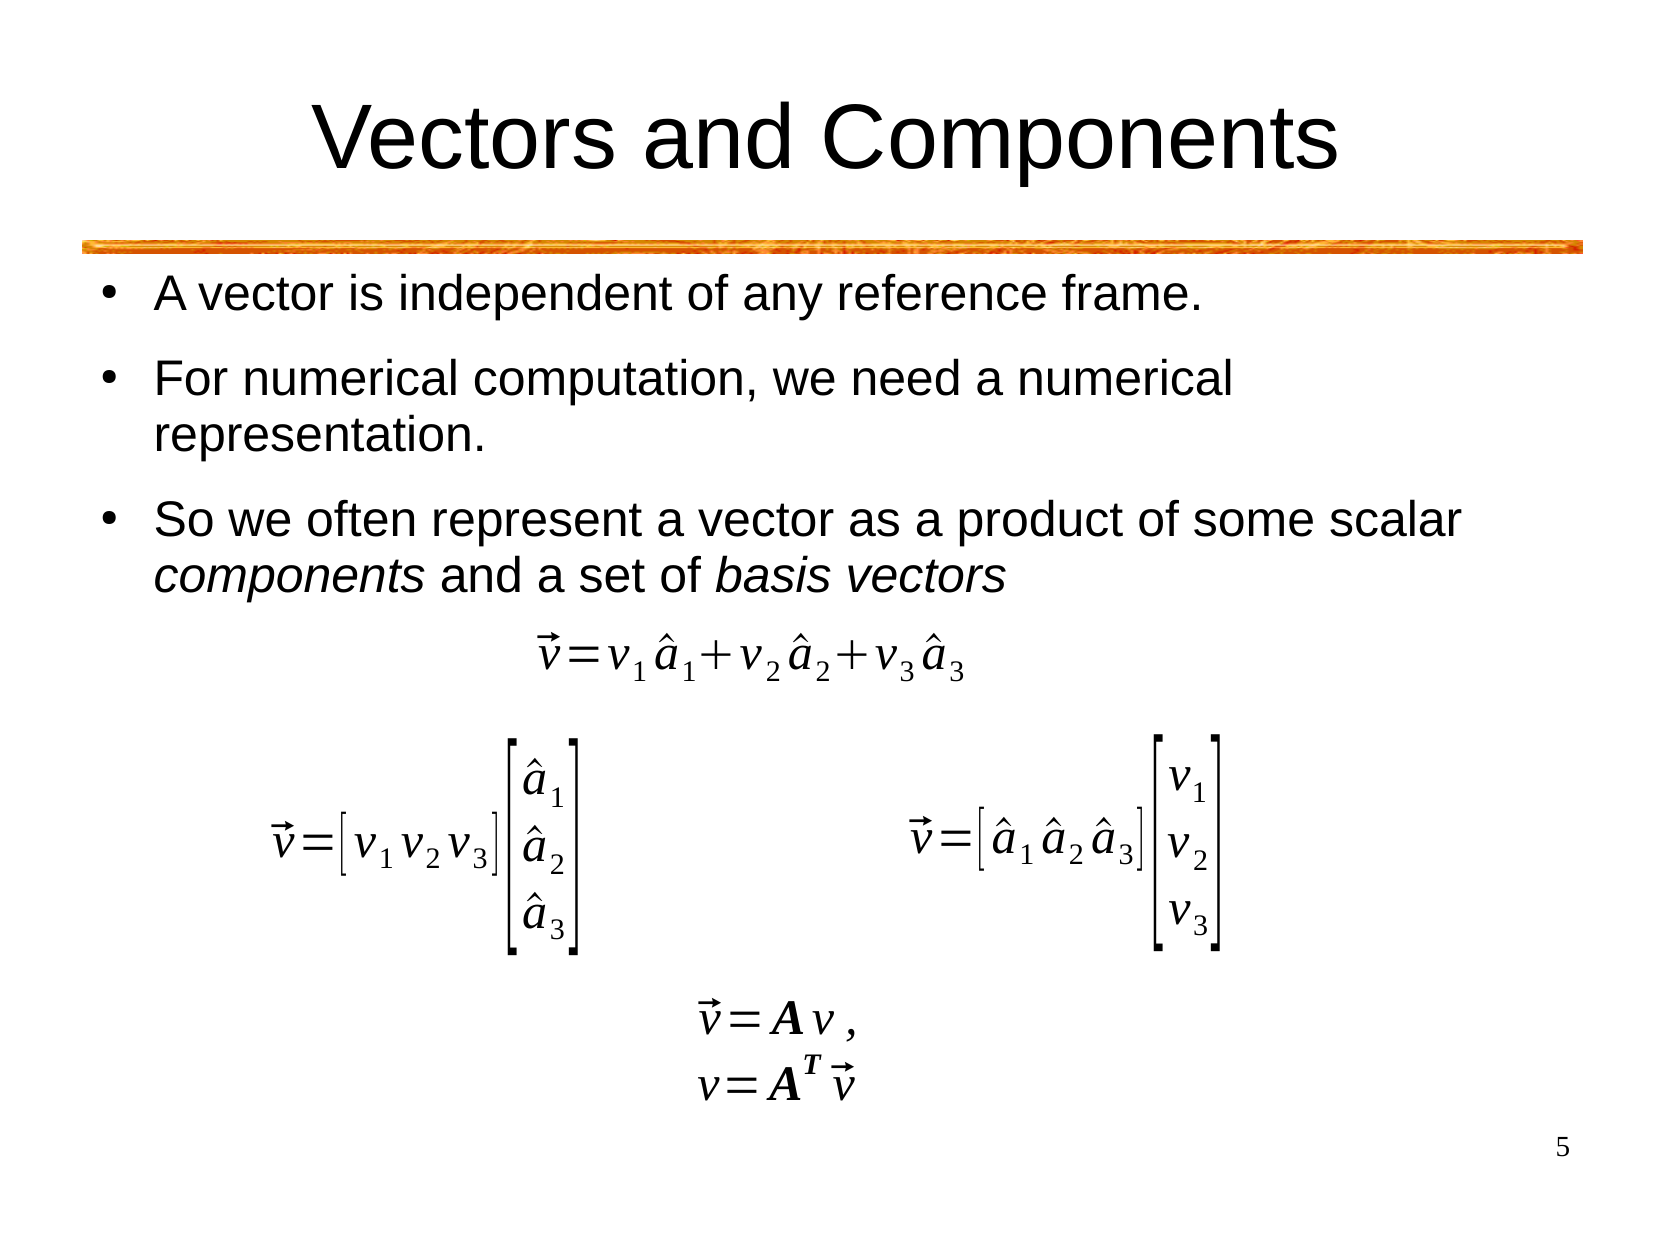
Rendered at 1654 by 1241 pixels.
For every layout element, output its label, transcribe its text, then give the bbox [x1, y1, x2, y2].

chart [264, 735, 588, 958]
list A vector is independent of any reference frame. For numerical computation, we need a numerical representation. So we often represent a vector as a product of some scalar components and a set of basis vectors [82, 265, 1571, 1112]
chart [902, 731, 1231, 954]
title Vectors and Components [82, 49, 1571, 226]
picture [82, 240, 1583, 254]
chart [689, 990, 864, 1111]
chart [529, 625, 970, 688]
